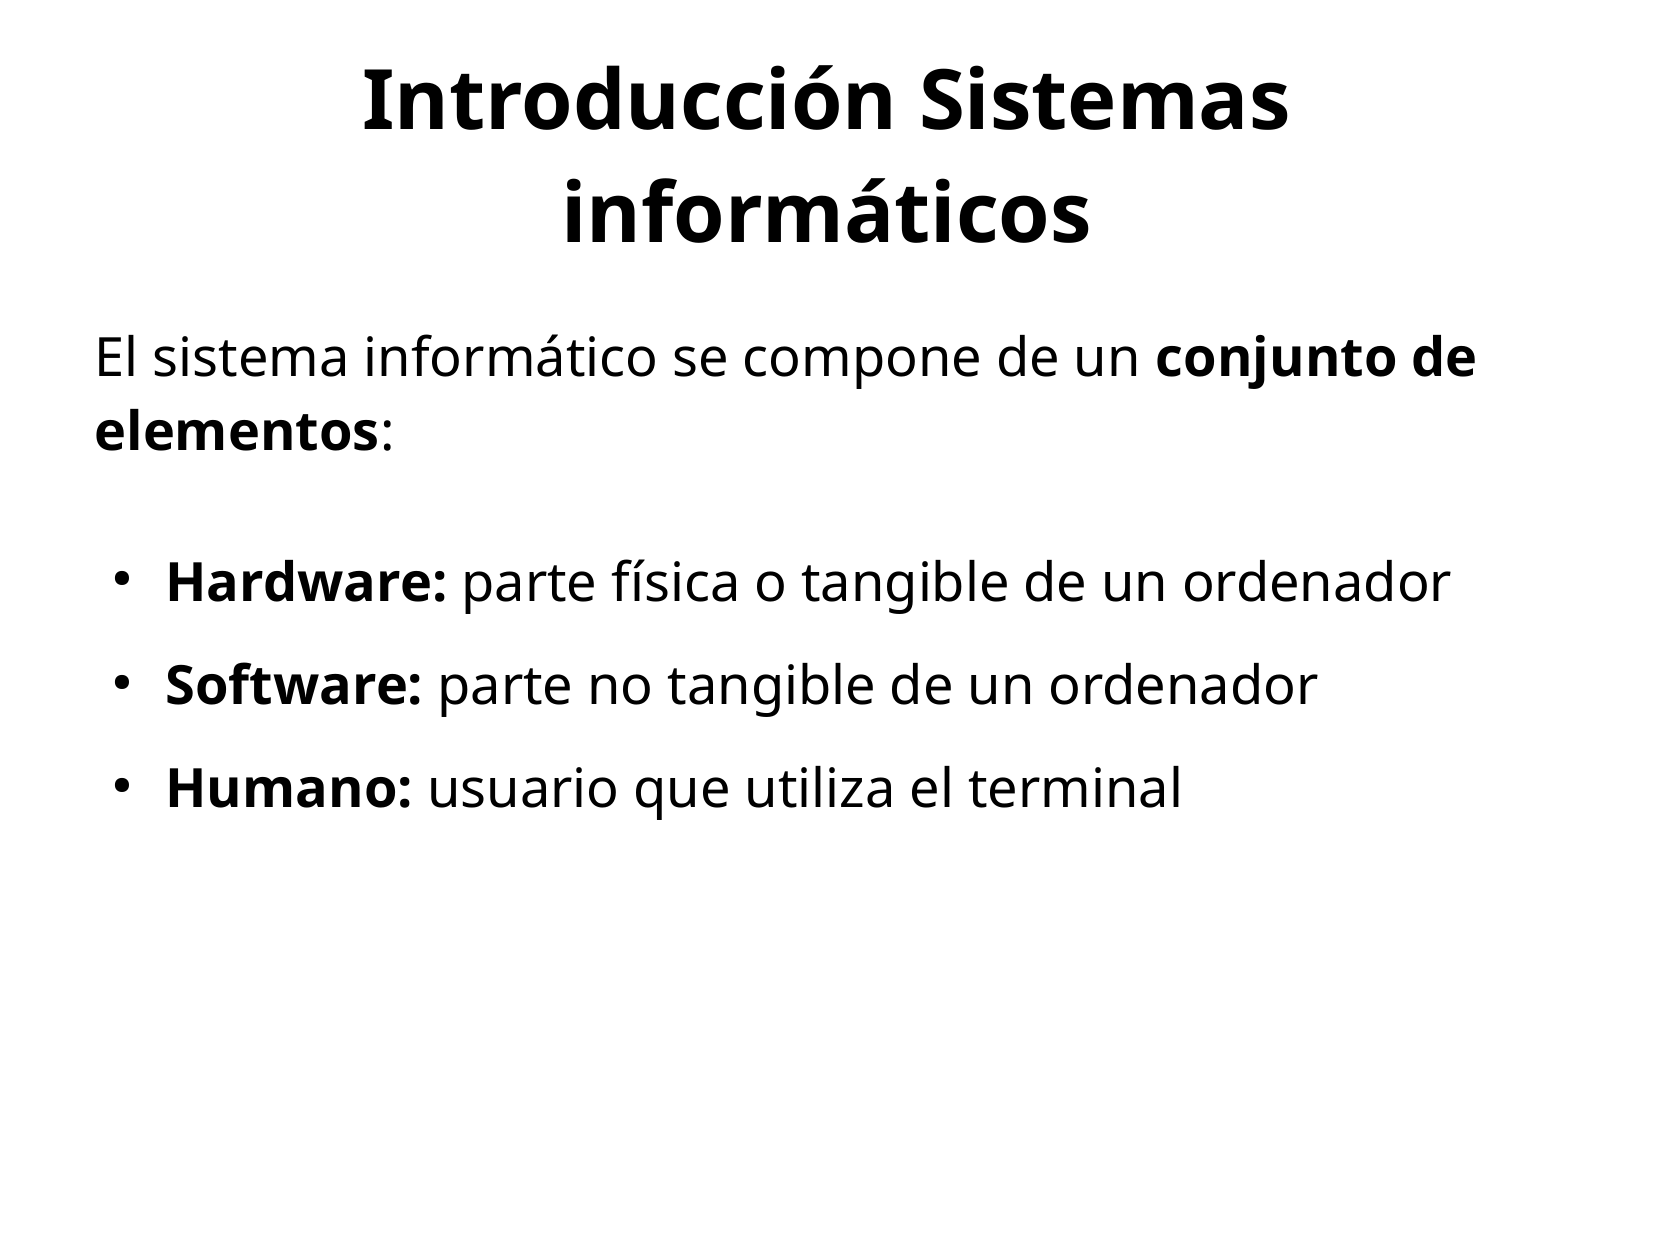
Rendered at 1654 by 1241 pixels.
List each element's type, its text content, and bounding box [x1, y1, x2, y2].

list El sistema informático se compone de un conjunto de elementos: Hardware: parte física o tangible de un ordenador Software: parte no tangible de un ordenador Humano: usuario que utiliza el terminal [94, 318, 1548, 1123]
title Introducción Sistemas informáticos [177, 70, 1477, 237]
